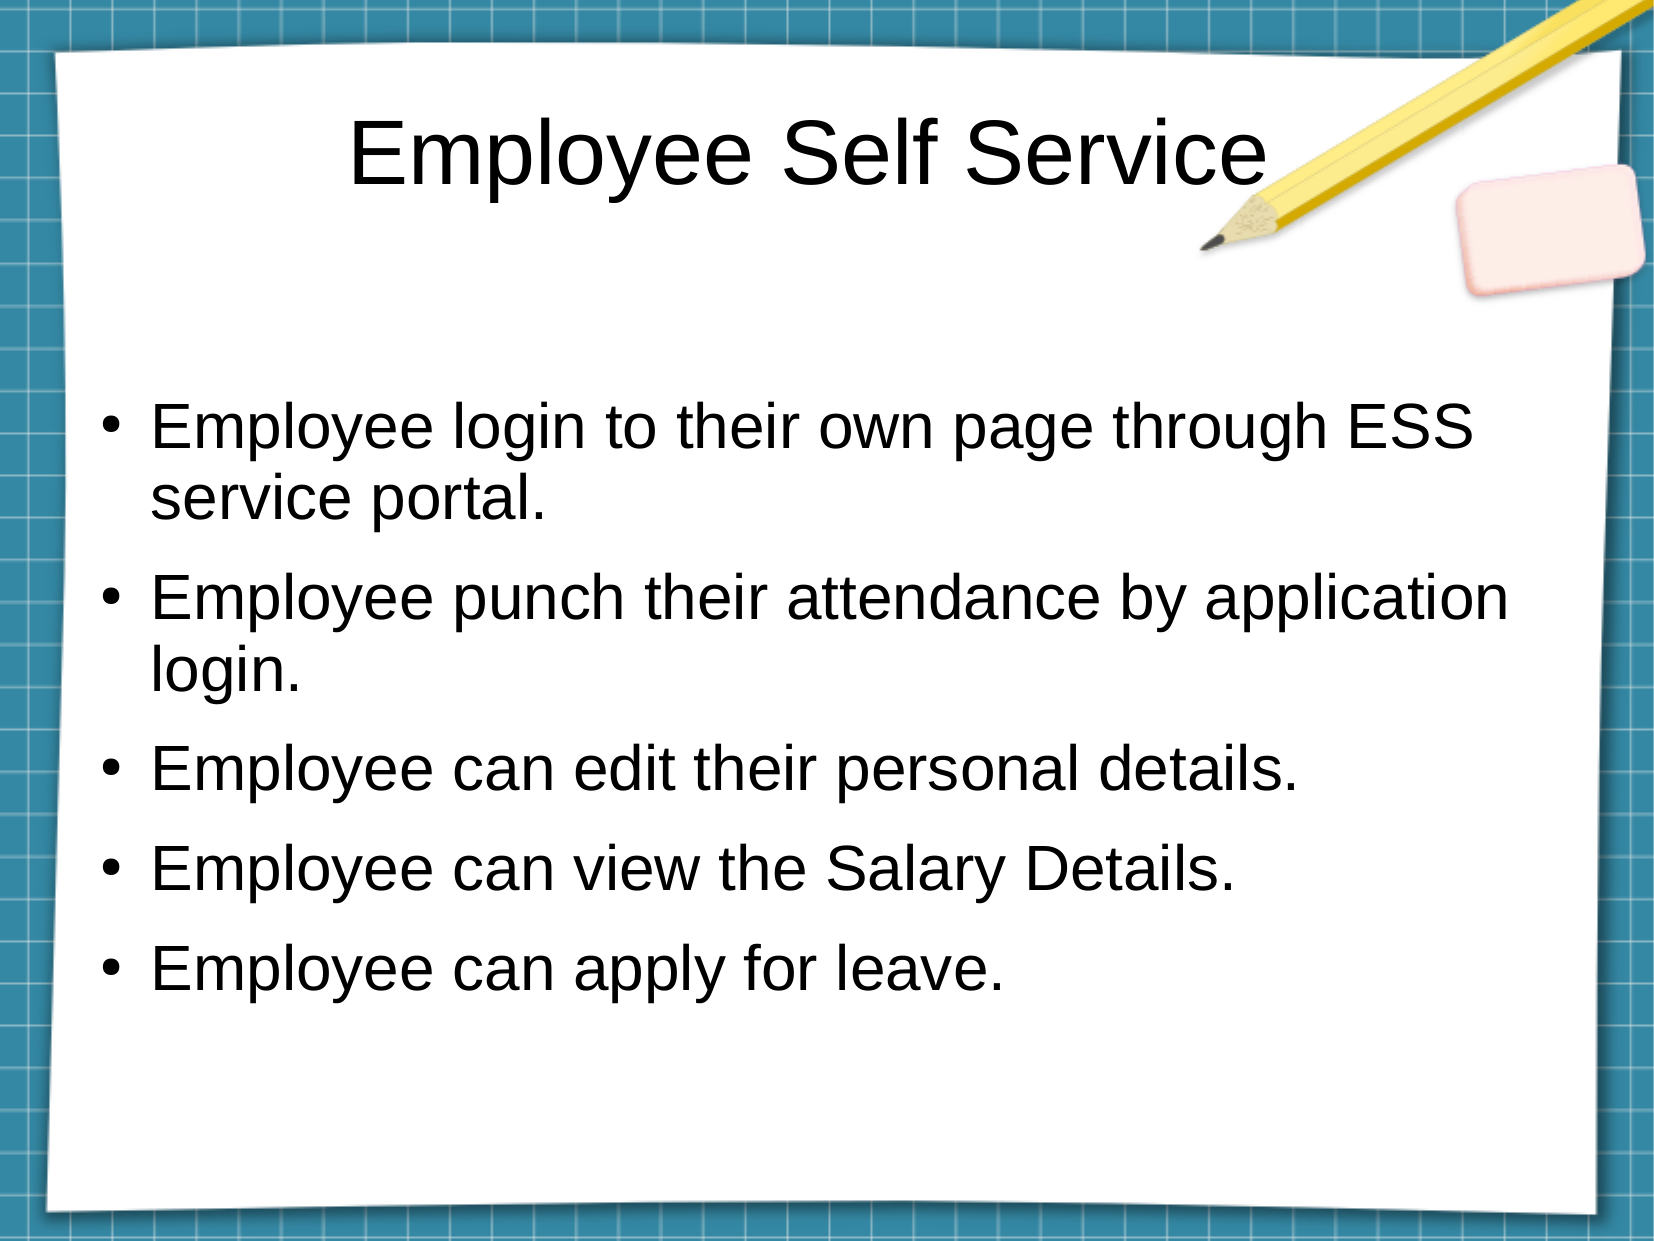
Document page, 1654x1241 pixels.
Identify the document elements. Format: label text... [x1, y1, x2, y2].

title Employee Self Service [82, 49, 1571, 257]
list Employee login to their own page through ESS service portal. Employee punch their attendance by application login. Employee can edit their personal details. Employee can view the Salary Details. Employee can apply for leave. [82, 290, 1571, 1010]
picture [0, 0, 1654, 1241]
